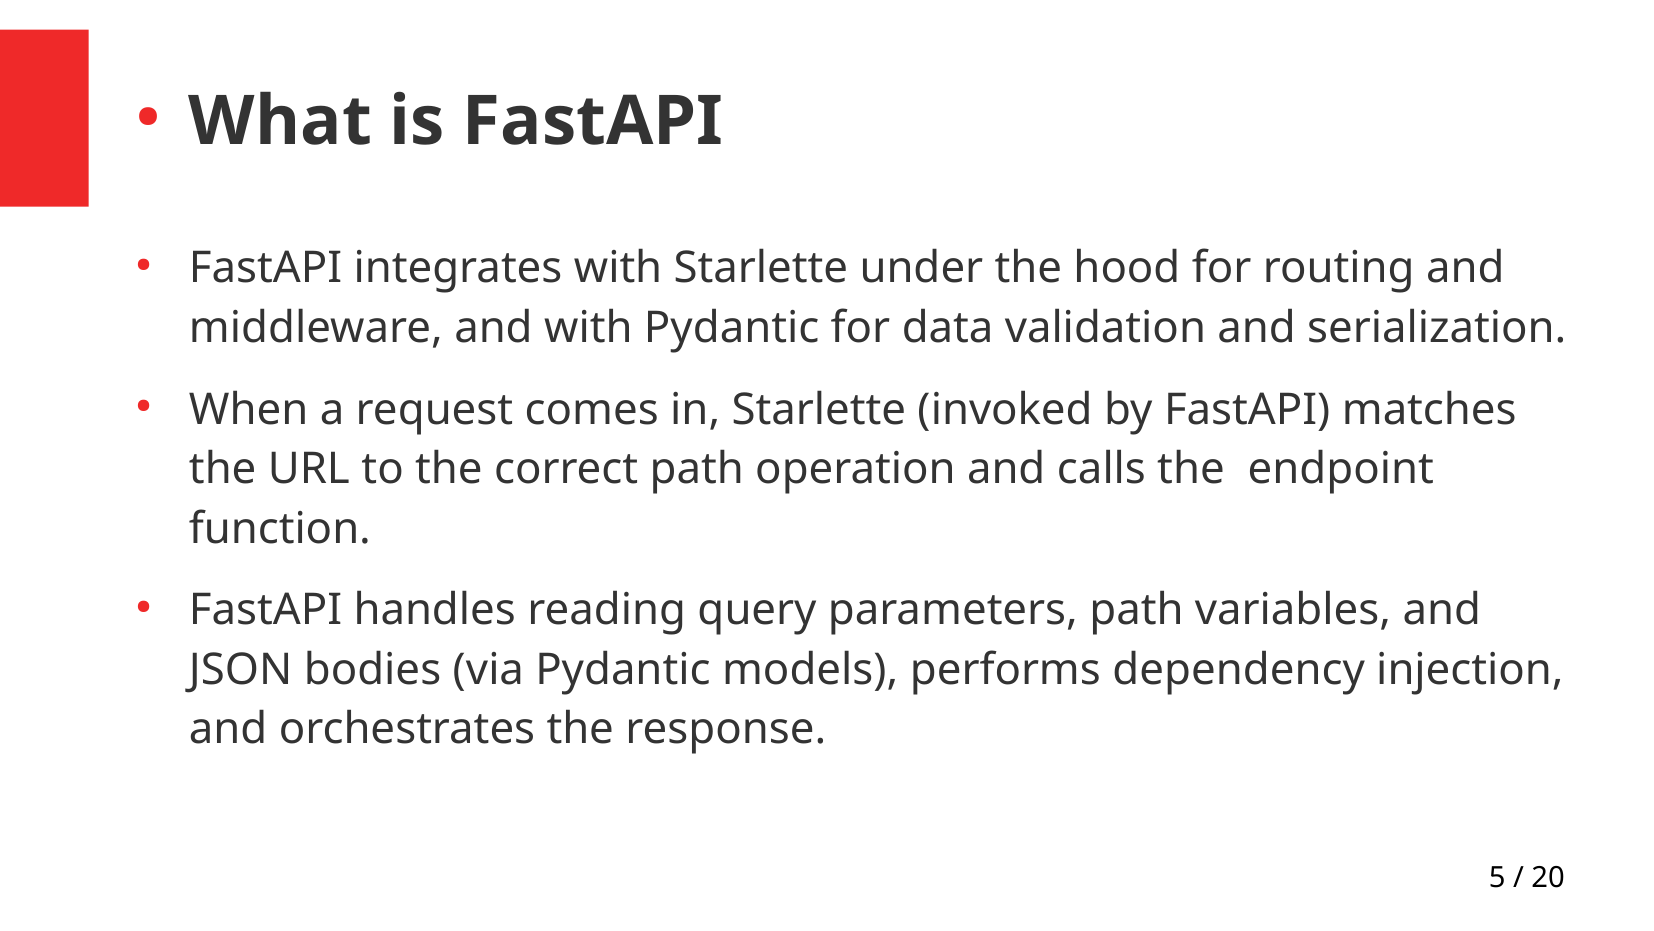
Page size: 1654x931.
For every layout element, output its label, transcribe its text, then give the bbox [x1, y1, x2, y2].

title What is FastAPI [118, 29, 1595, 207]
list FastAPI integrates with Starlette under the hood for routing and middleware, and with Pydantic for data validation and serialization. When a request comes in, Starlette (invoked by FastAPI) matches the URL to the correct path operation and calls the endpoint function. FastAPI handles reading query parameters, path variables, and JSON bodies (via Pydantic models), performs dependency injection, and orchestrates the response. [118, 236, 1595, 798]
